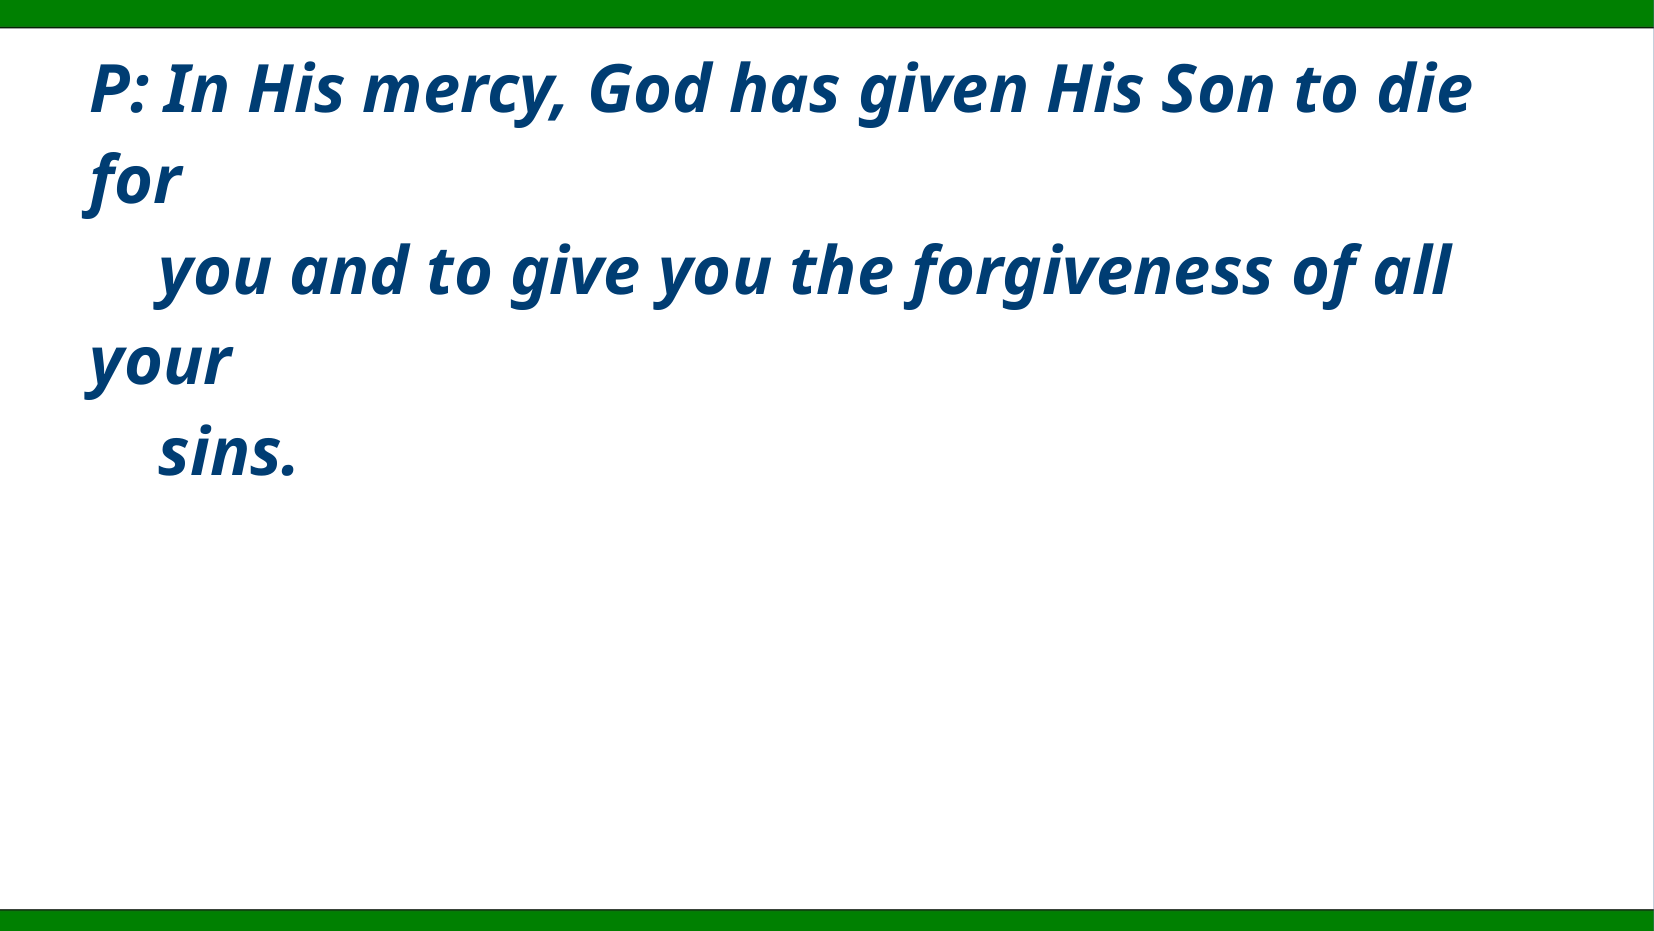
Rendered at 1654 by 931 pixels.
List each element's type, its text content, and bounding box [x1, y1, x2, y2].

text_box P: In His mercy, God has given His Son to die for you and to give you the forgiveness of all your sins. [75, 34, 1573, 316]
picture [0, 0, 1654, 931]
